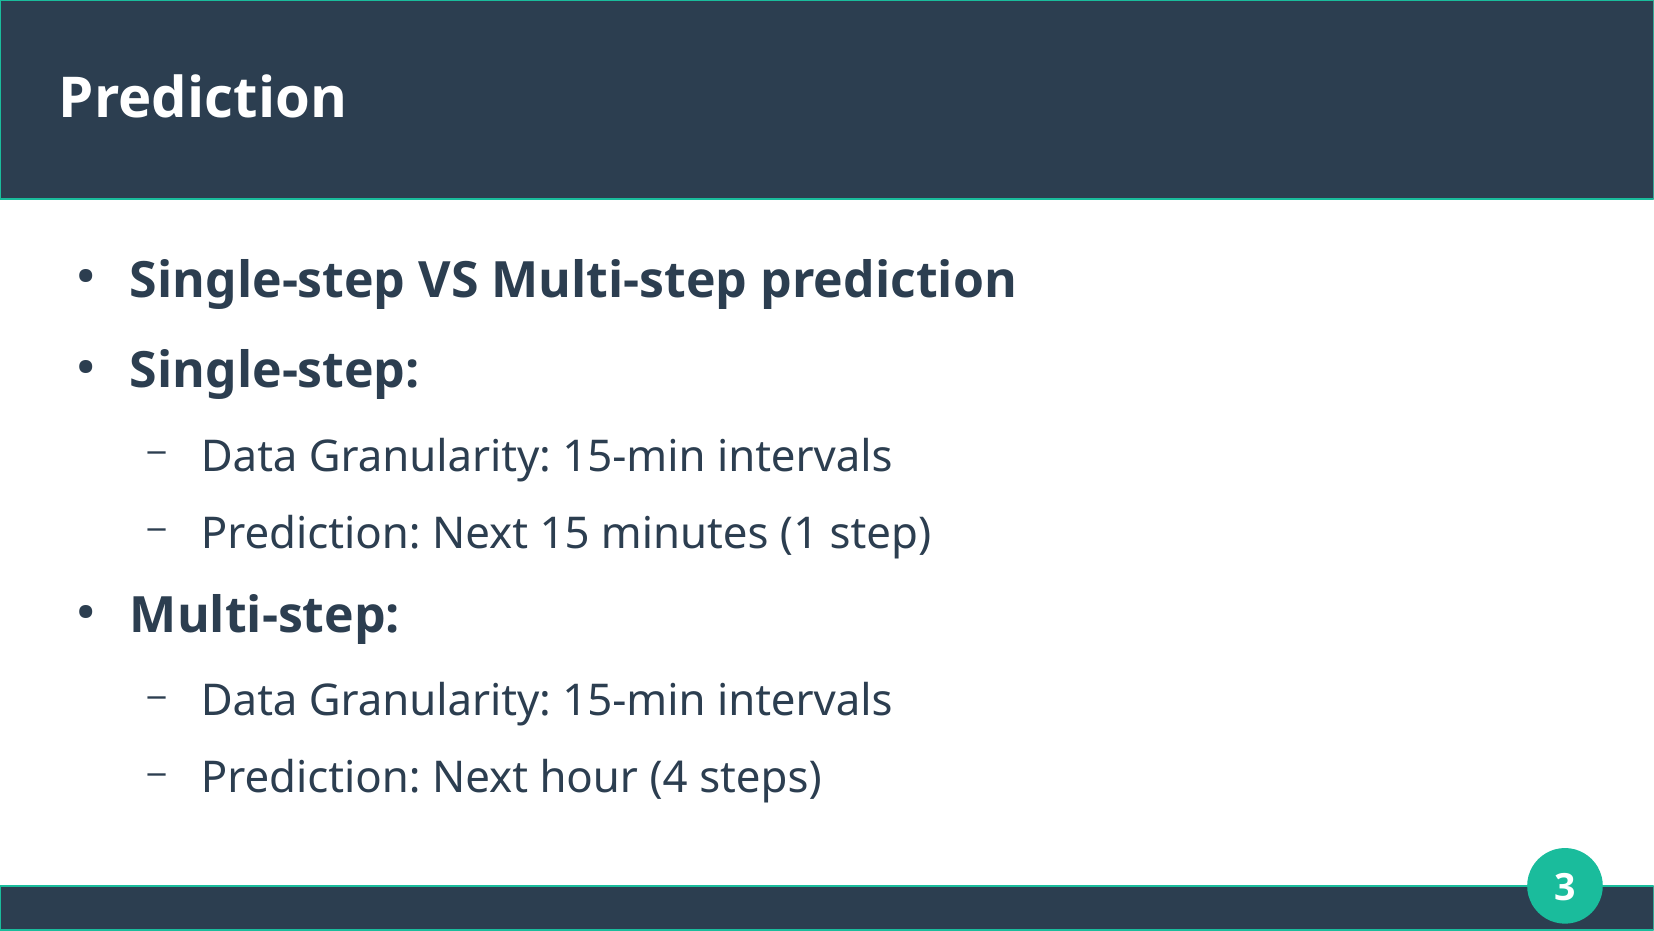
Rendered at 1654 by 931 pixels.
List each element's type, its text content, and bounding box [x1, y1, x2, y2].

list Single-step VS Multi-step prediction Single-step: Data Granularity: 15-min intervals Prediction: Next 15 minutes (1 step) Multi-step: Data Granularity: 15-min intervals Prediction: Next hour (4 steps) [59, 243, 1595, 864]
title Prediction [59, 37, 1595, 155]
